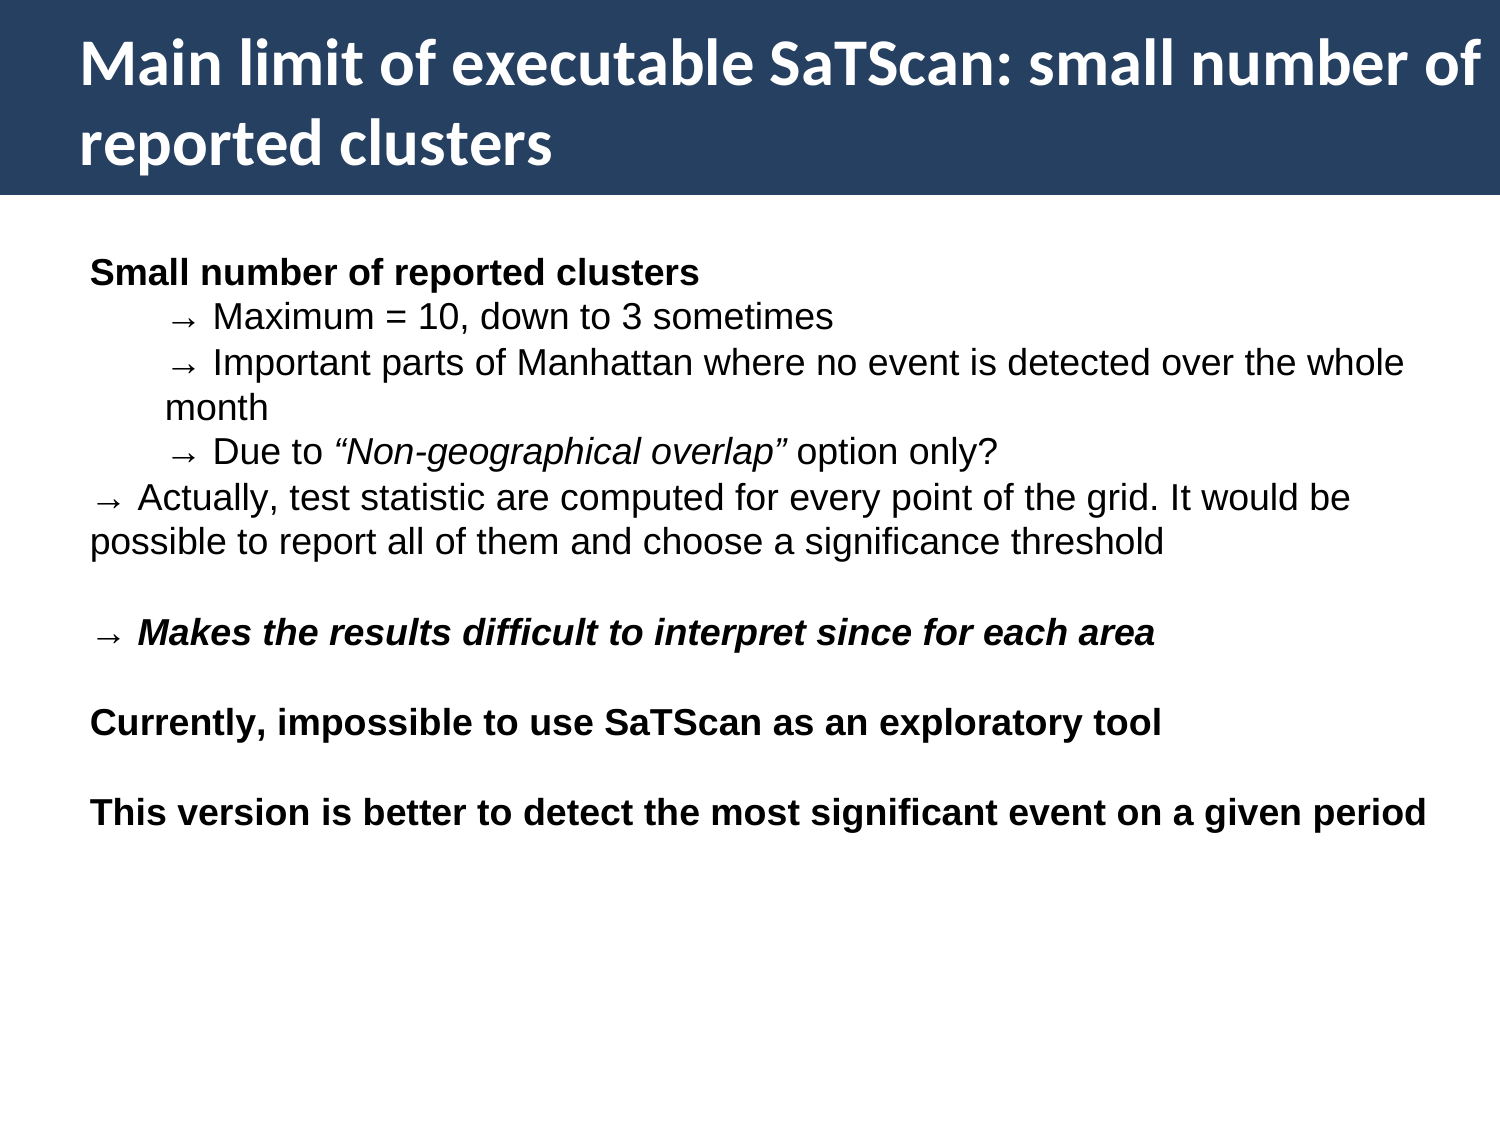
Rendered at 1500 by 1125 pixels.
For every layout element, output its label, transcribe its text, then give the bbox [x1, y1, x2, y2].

text_box Main limit of executable SaTScan: small number of reported clusters [64, 11, 1500, 107]
text_box [0, 0, 1500, 195]
text_box Small number of reported clusters → Maximum = 10, down to 3 sometimes → Important parts of Manhattan where no event is detected over the whole month → Due to “Non-geographical overlap” option only? → Actually, test statistic are computed for every point of the grid. It would be possible to report all of them and choose a significance threshold → Makes the results difficult to interpret since for each area Currently, impossible to use SaTScan as an exploratory tool This version is better to detect the most significant event on a given period [74, 240, 1455, 717]
